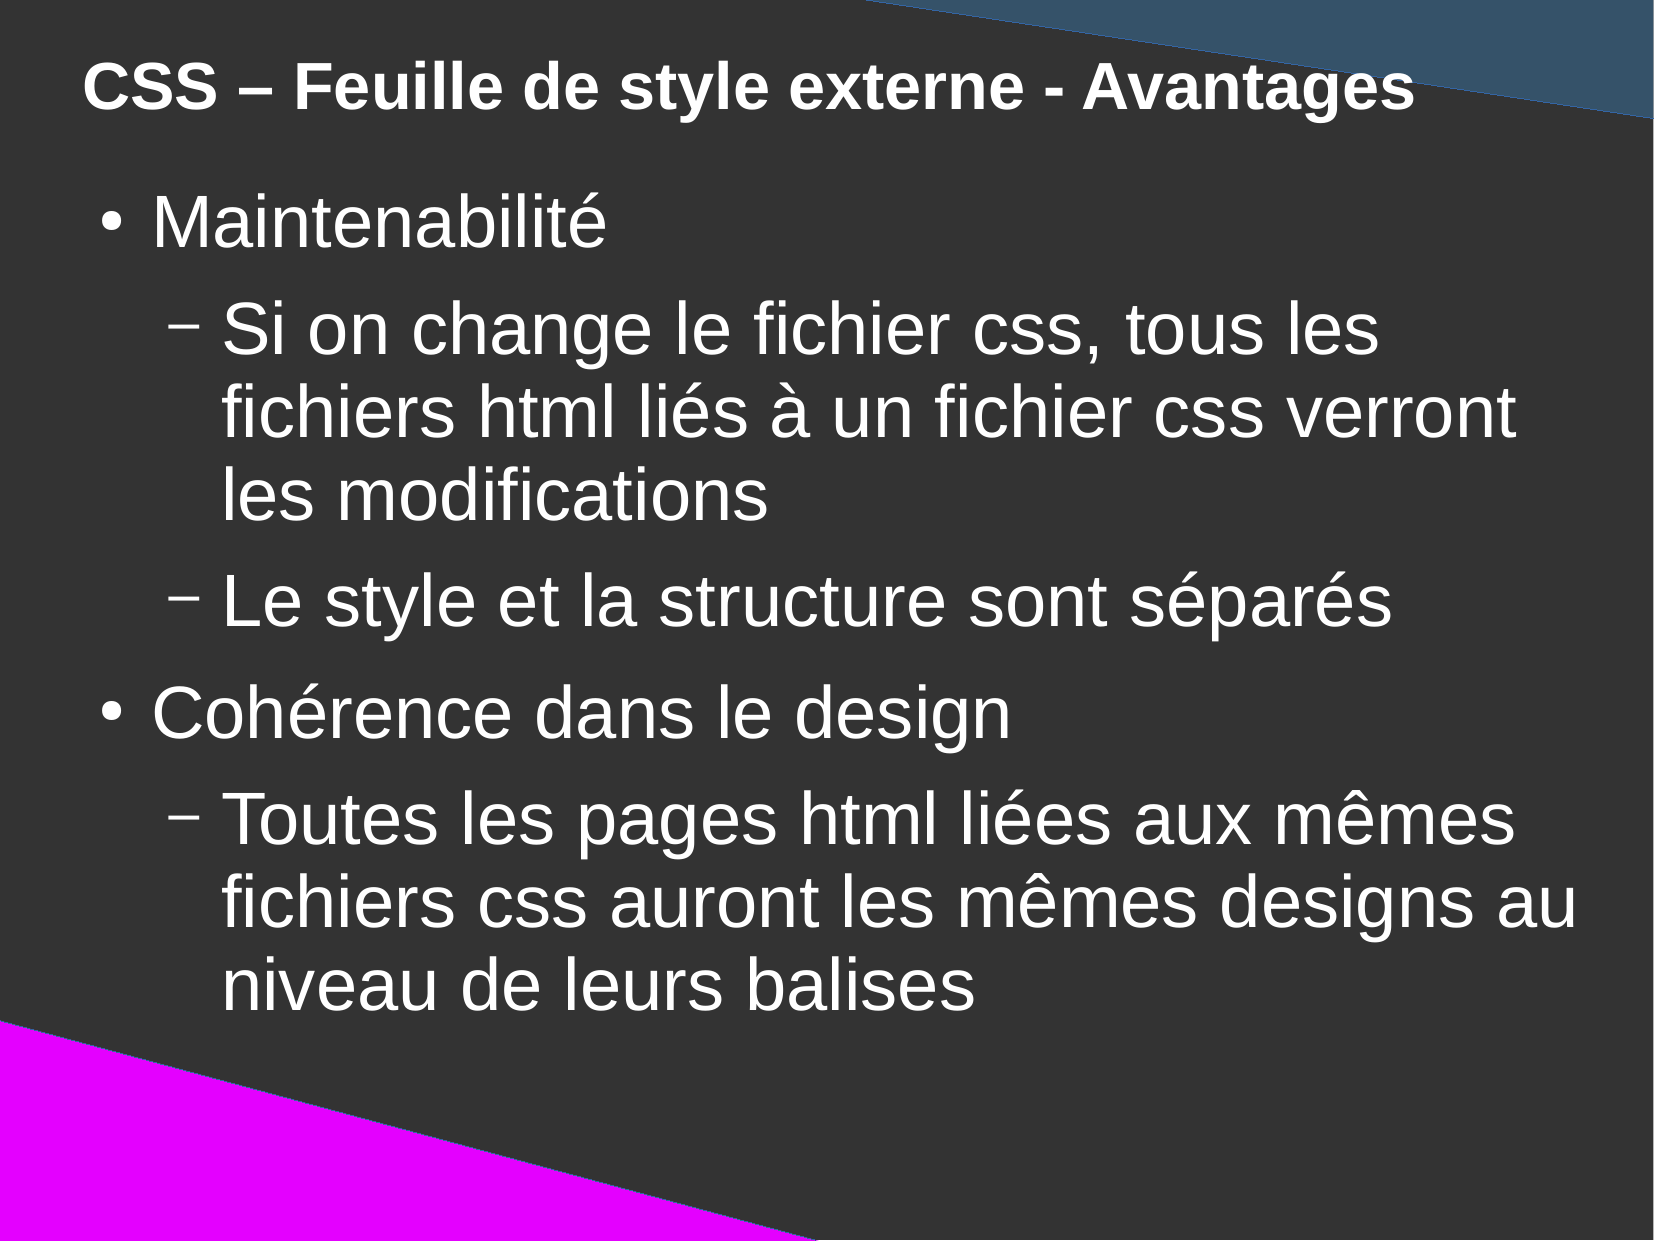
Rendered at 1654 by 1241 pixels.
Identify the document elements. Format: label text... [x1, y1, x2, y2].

list Maintenabilité Si on change le fichier css, tous les fichiers html liés à un fichier css verront les modifications Le style et la structure sont séparés Cohérence dans le design Toutes les pages html liées aux mêmes fichiers css auront les mêmes designs au niveau de leurs balises [80, 180, 1605, 1035]
text_box [0, 1020, 819, 1241]
text_box [866, 0, 1654, 119]
title CSS – Feuille de style externe - Avantages [82, 49, 1571, 162]
